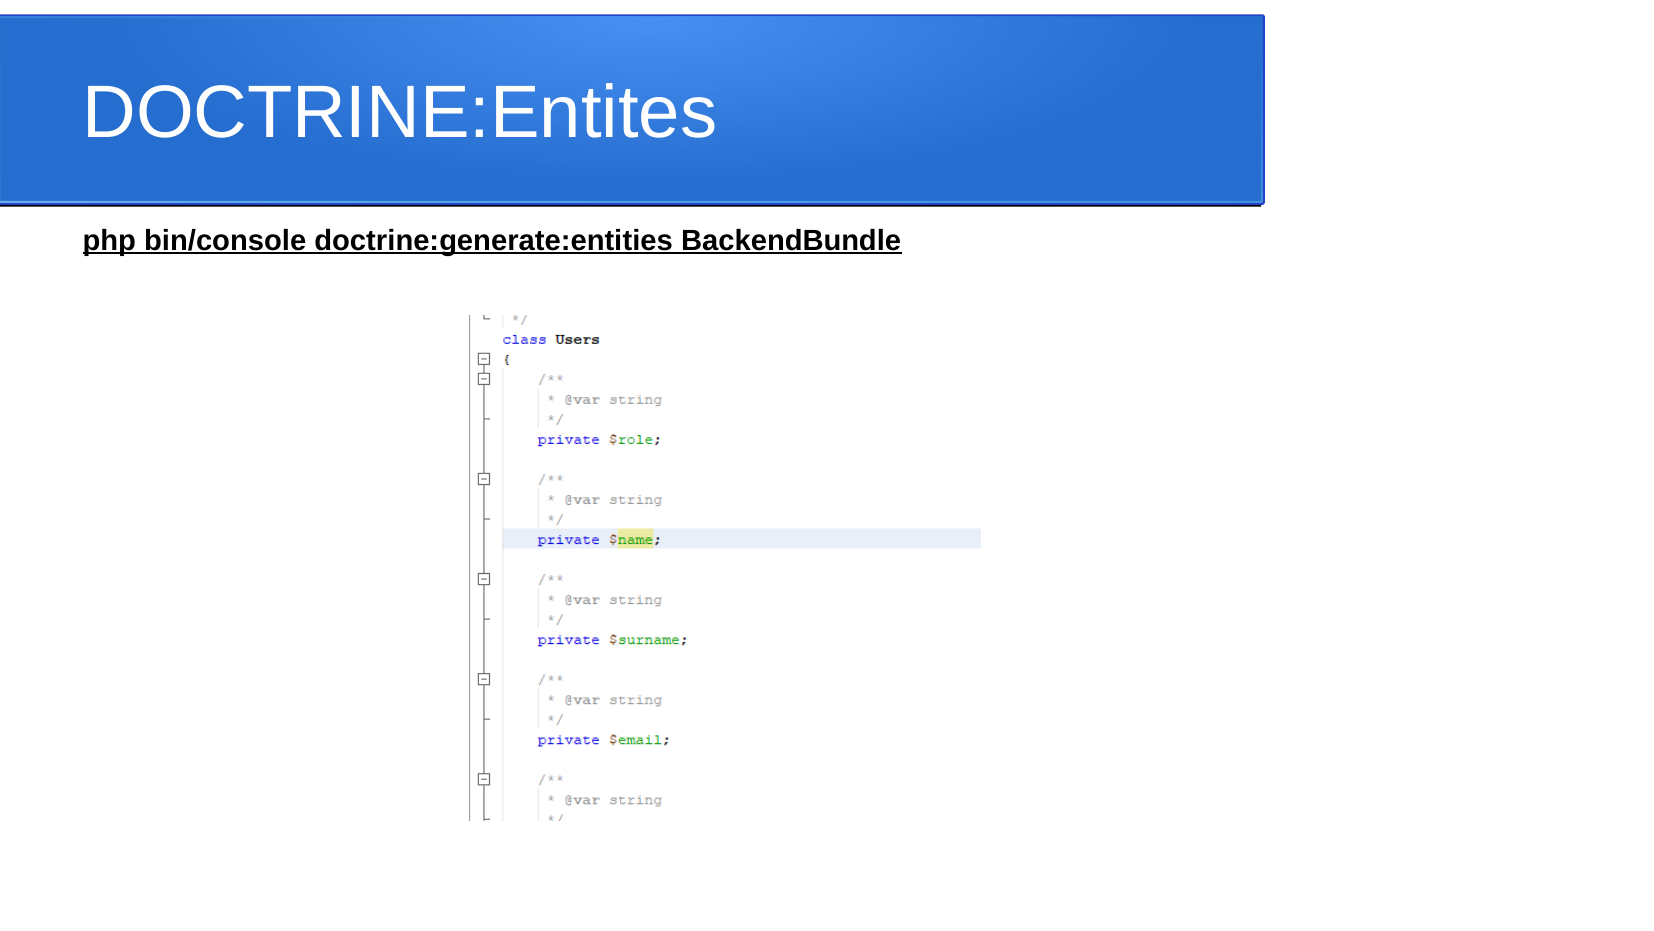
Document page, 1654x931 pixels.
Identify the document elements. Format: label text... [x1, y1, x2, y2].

title DOCTRINE:Entites [82, 35, 1235, 189]
list php bin/console doctrine:generate:entities BackendBundle [82, 224, 1571, 764]
picture [469, 315, 981, 821]
